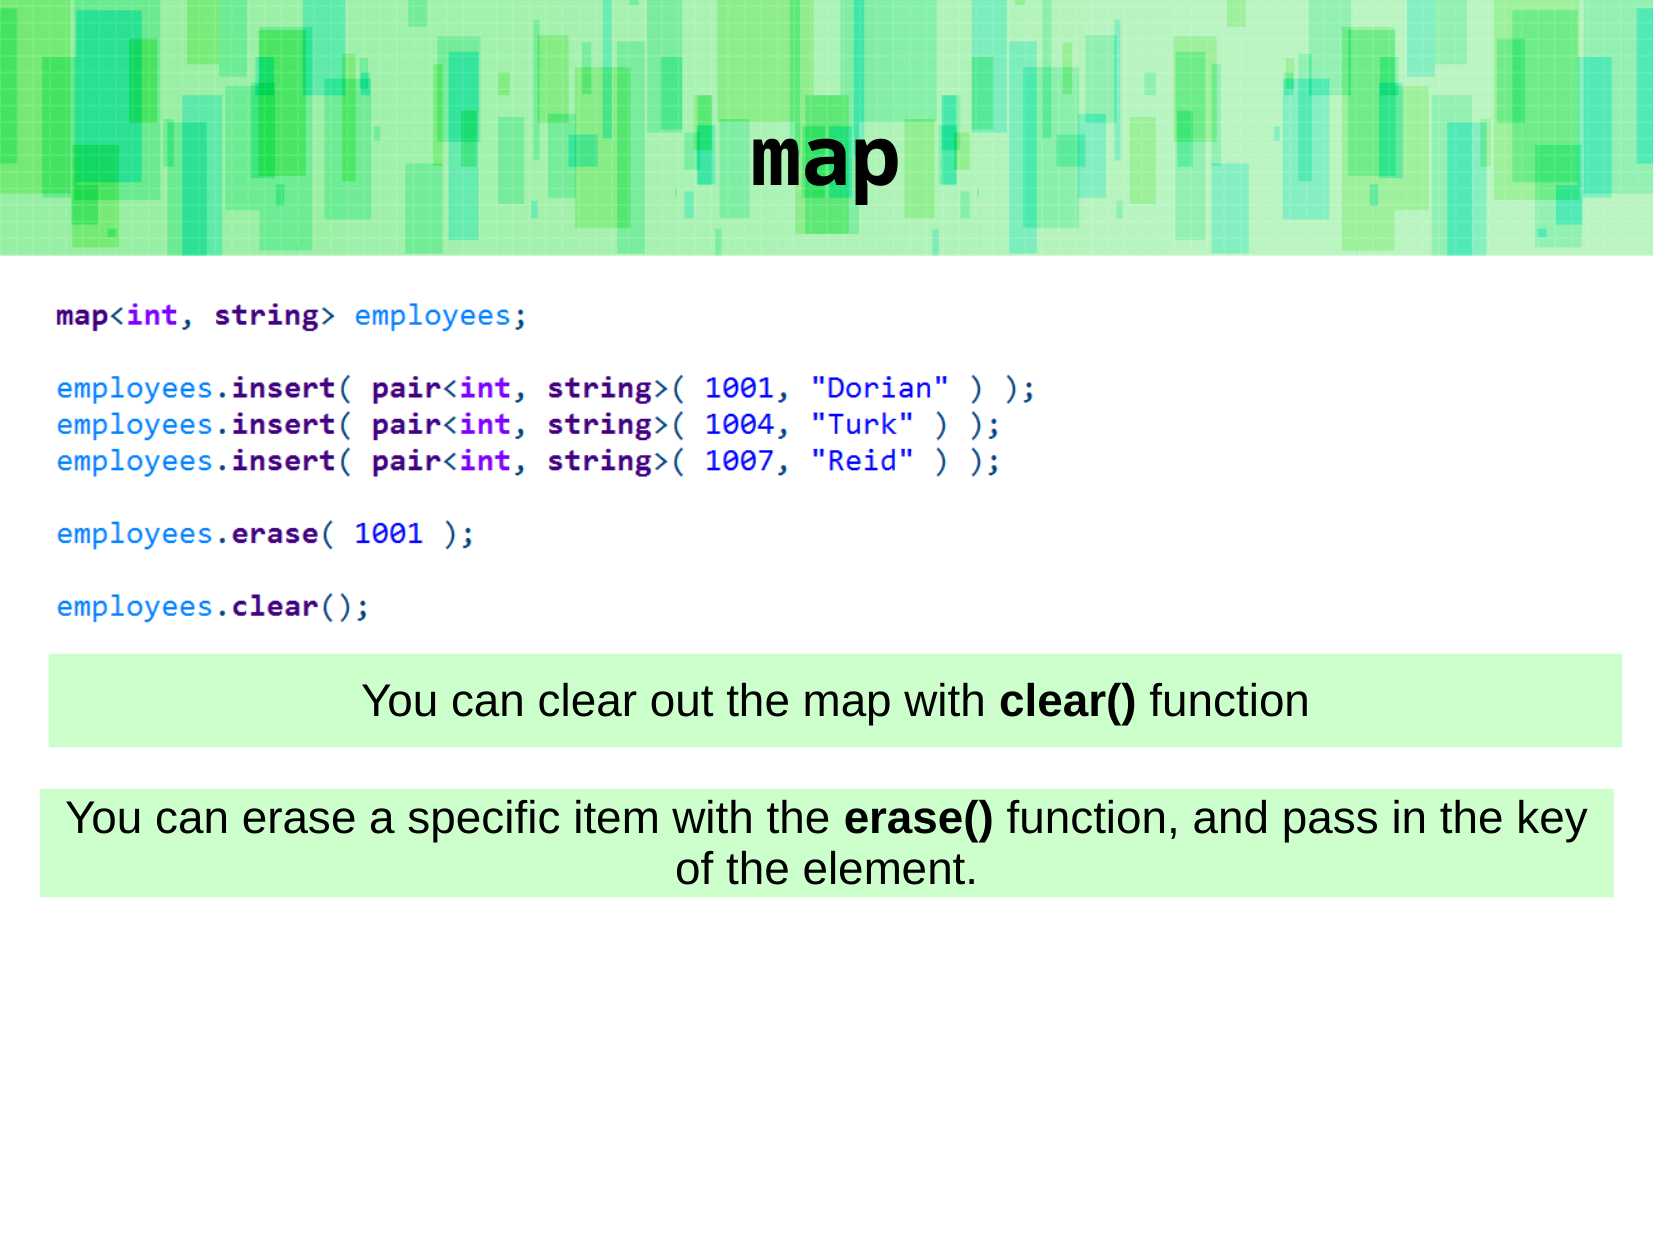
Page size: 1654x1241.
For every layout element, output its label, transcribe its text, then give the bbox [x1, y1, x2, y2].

picture [0, 0, 1654, 1241]
text_box You can clear out the map with clear() function [48, 653, 1623, 748]
text_box You can erase a specific item with the erase() function, and pass in the key of the element. [39, 788, 1614, 898]
title map [82, 49, 1571, 257]
